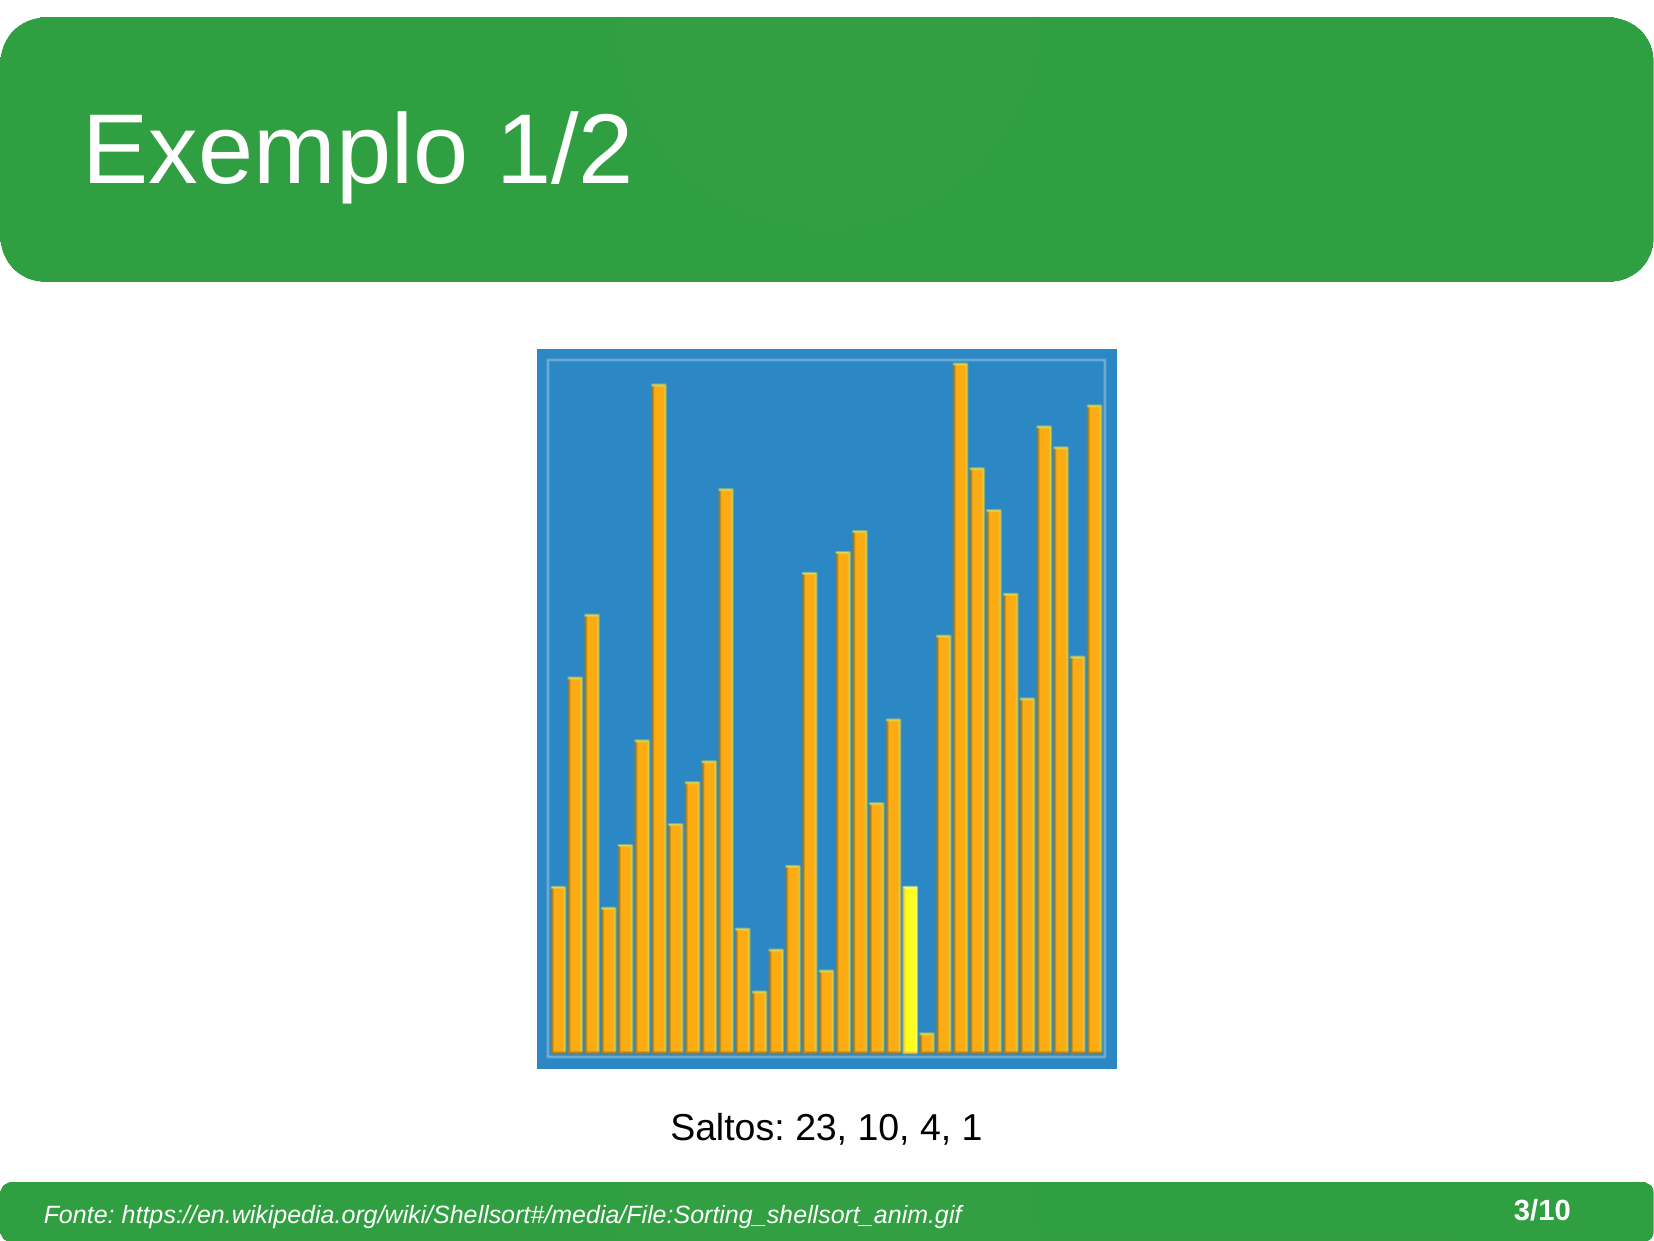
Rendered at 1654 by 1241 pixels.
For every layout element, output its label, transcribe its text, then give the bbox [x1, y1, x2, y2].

text_box Fonte: https://en.wikipedia.org/wiki/Shellsort#/media/File:Sorting_shellsort_anim.gif [28, 1193, 1507, 1237]
title Exemplo 1/2 [82, 47, 1571, 252]
text_box Saltos: 23, 10, 4, 1 [538, 1099, 1116, 1157]
picture [537, 349, 1117, 1069]
